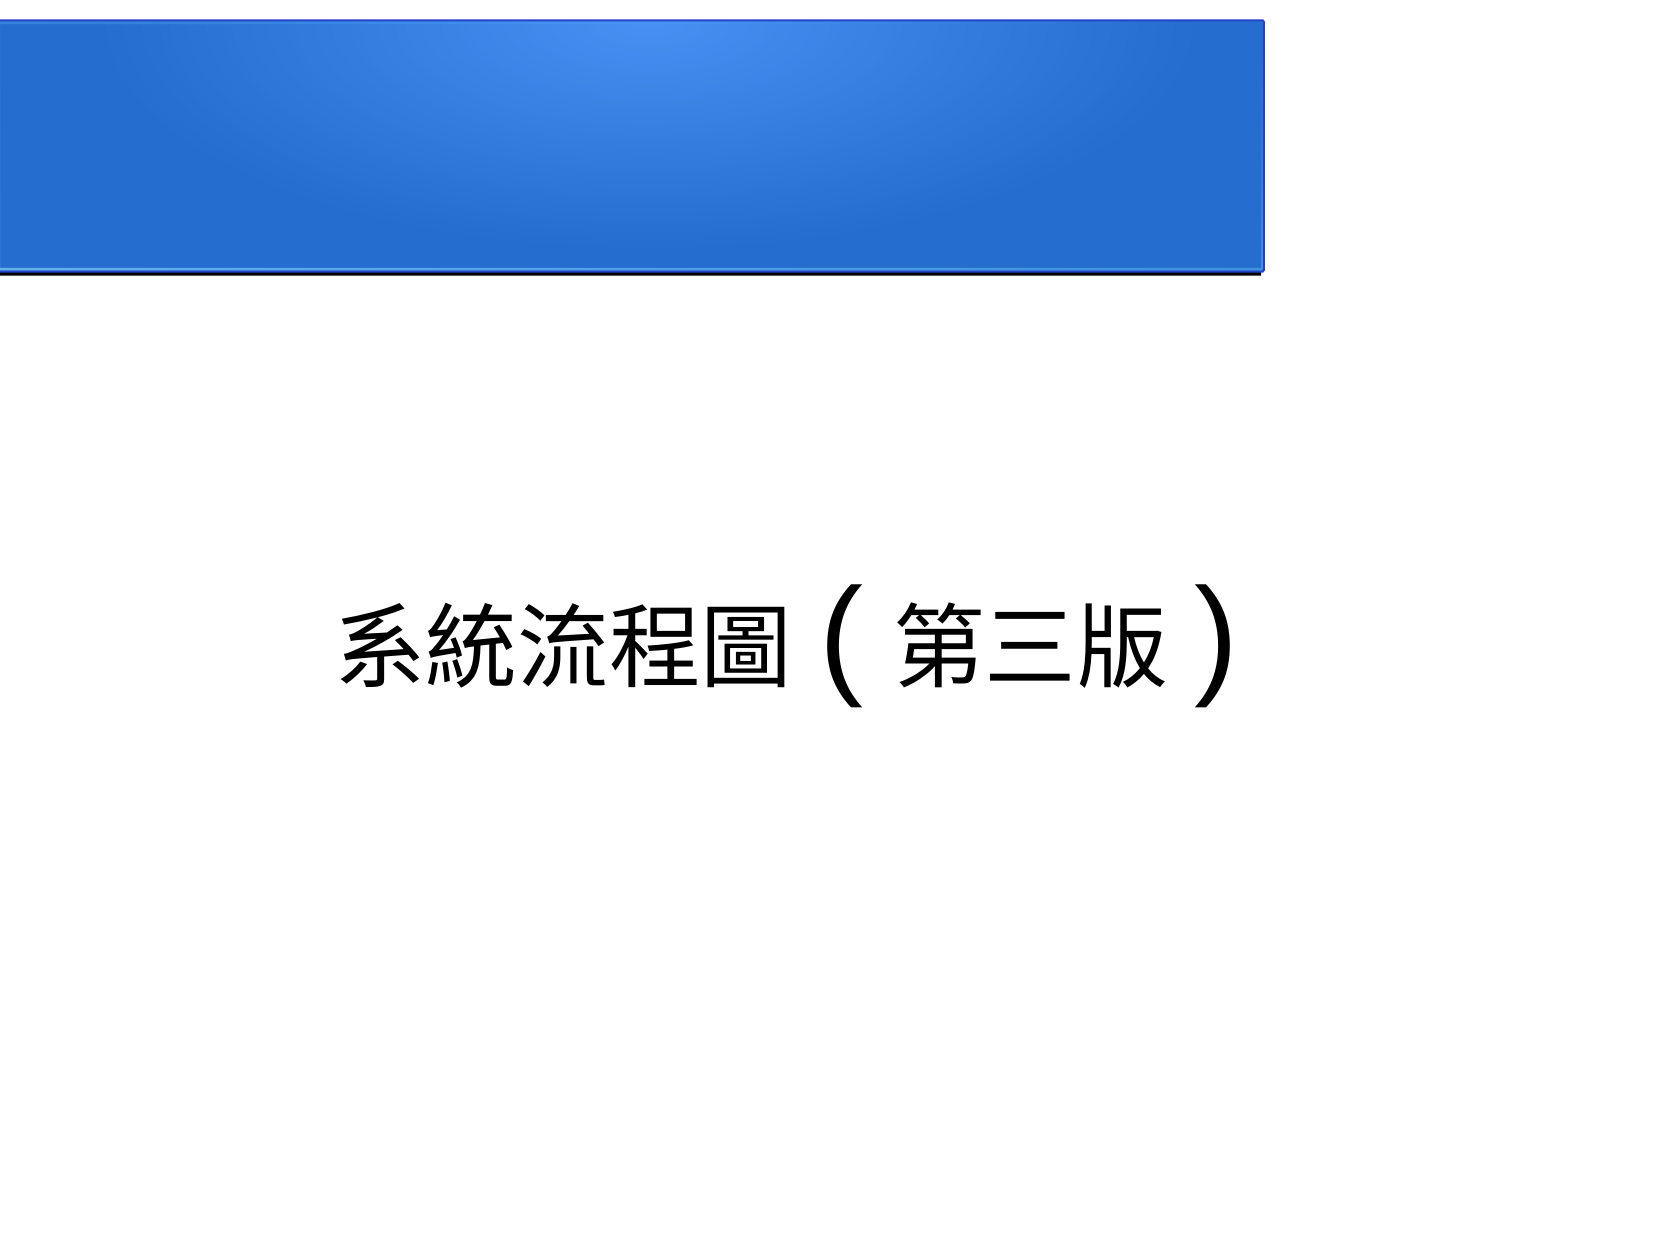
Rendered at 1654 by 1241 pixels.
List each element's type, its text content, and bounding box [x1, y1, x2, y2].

title 系統流程圖(第三版) [202, 531, 1371, 739]
